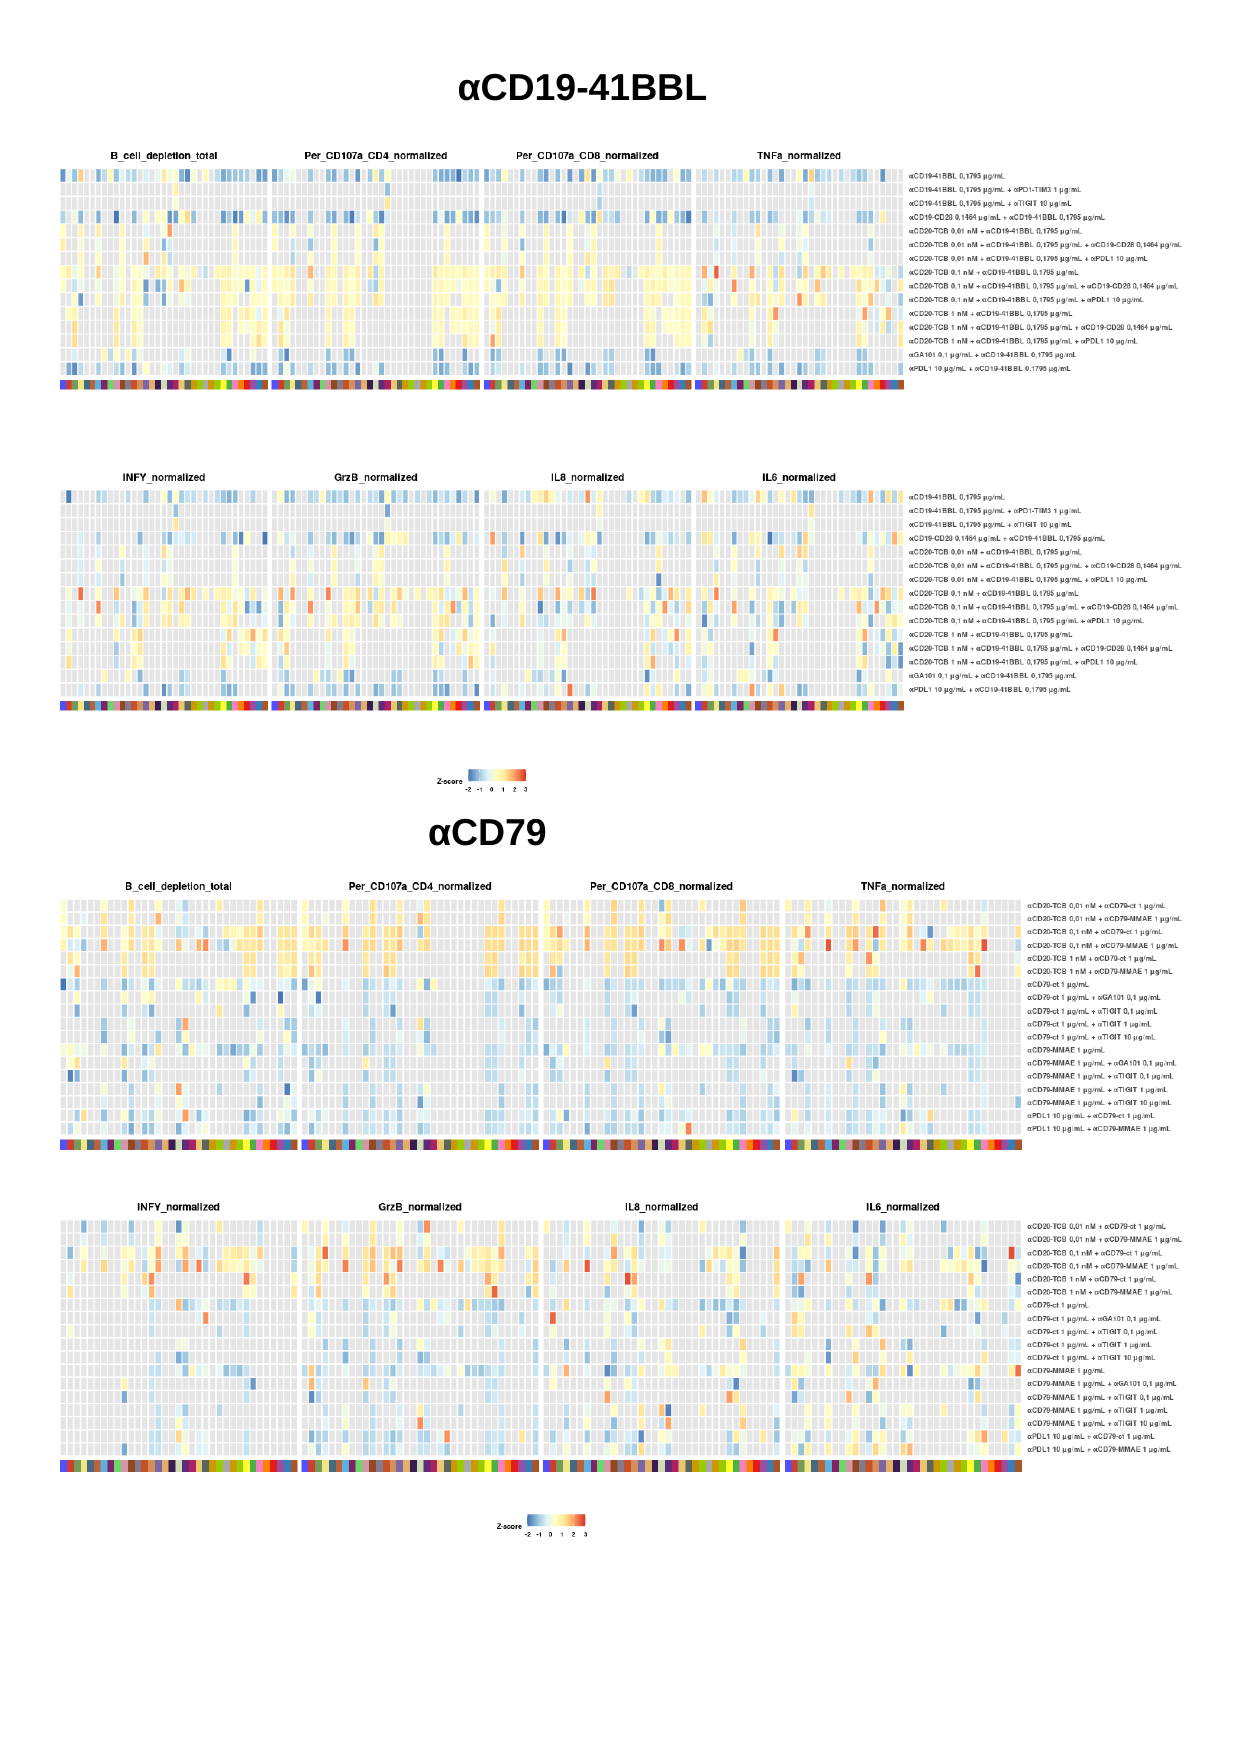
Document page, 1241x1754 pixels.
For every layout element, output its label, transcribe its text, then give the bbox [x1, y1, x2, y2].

picture [59, 110, 1182, 798]
text_box αCD79 [413, 804, 827, 945]
text_box αCD19-41BBL [442, 59, 857, 200]
picture [59, 856, 1182, 1543]
